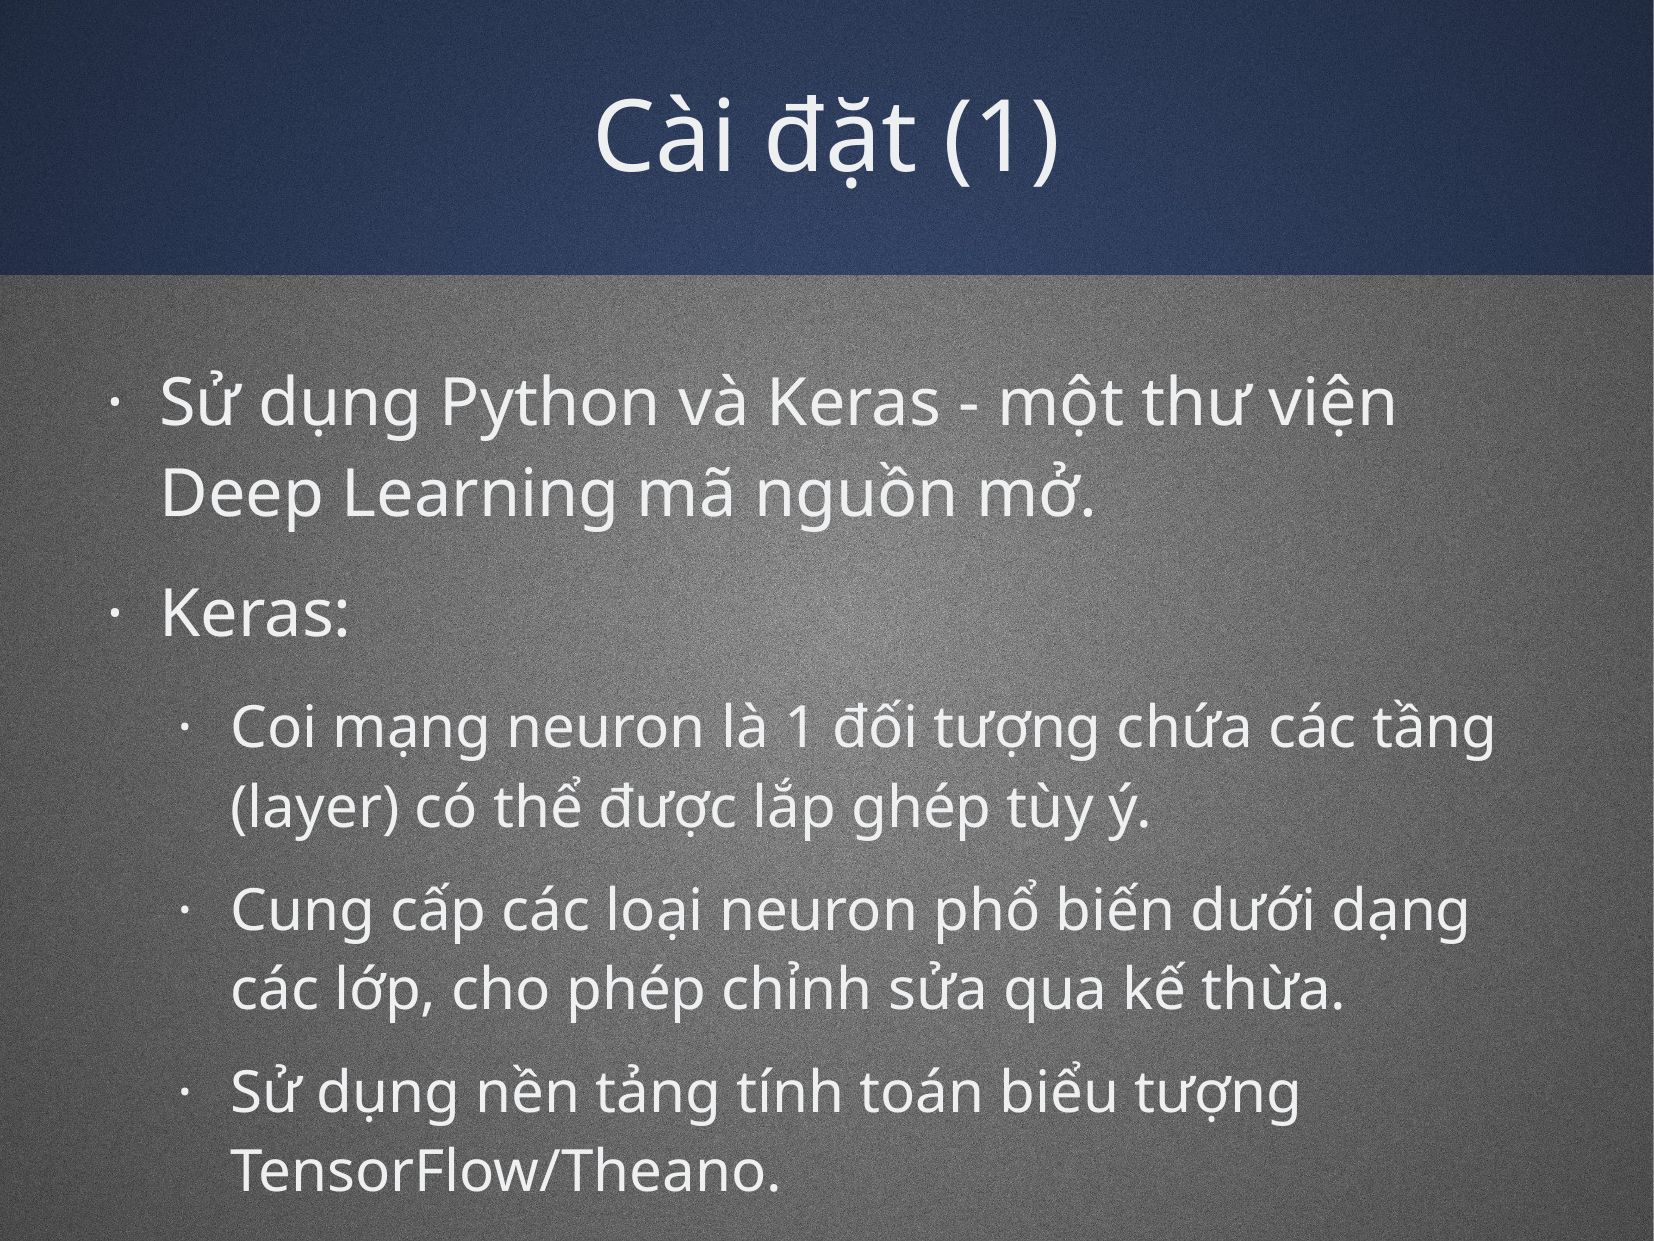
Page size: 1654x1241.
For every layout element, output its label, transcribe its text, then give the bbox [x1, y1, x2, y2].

picture [0, 0, 1654, 1241]
list Sử dụng Python và Keras - một thư viện Deep Learning mã nguồn mở. Keras: Coi mạng neuron là 1 đối tượng chứa các tầng (layer) có thể được lắp ghép tùy ý. Cung cấp các loại neuron phổ biến dưới dạng các lớp, cho phép chỉnh sửa qua kế thừa. Sử dụng nền tảng tính toán biểu tượng TensorFlow/Theano. Hỗ trợ sử dụng GPU để tăng tốc độ tính toán. [88, 354, 1565, 1194]
title Cài đặt (1) [88, 29, 1565, 237]
